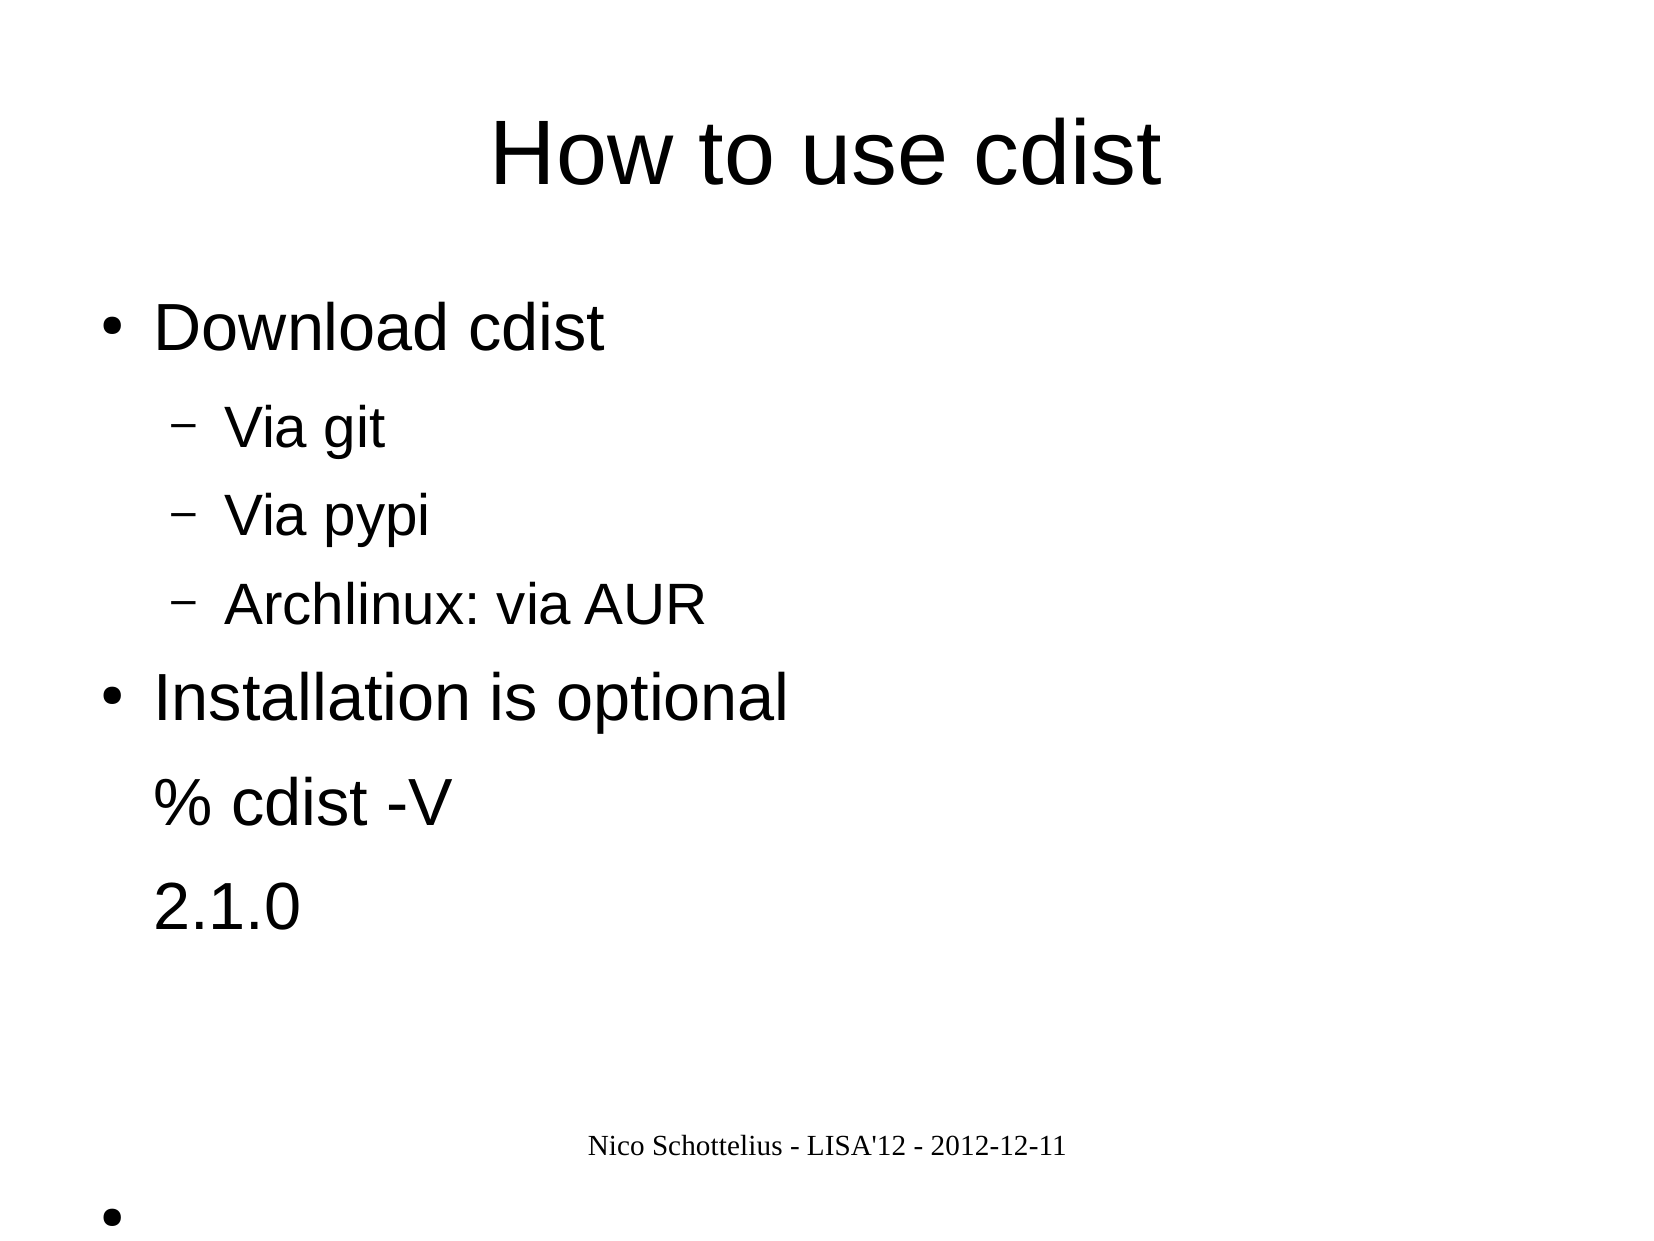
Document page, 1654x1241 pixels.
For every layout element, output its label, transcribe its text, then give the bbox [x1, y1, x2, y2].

list Download cdist Via git Via pypi Archlinux: via AUR Installation is optional % cdist -V 2.1.0 [82, 290, 1538, 1010]
title How to use cdist [82, 49, 1571, 257]
